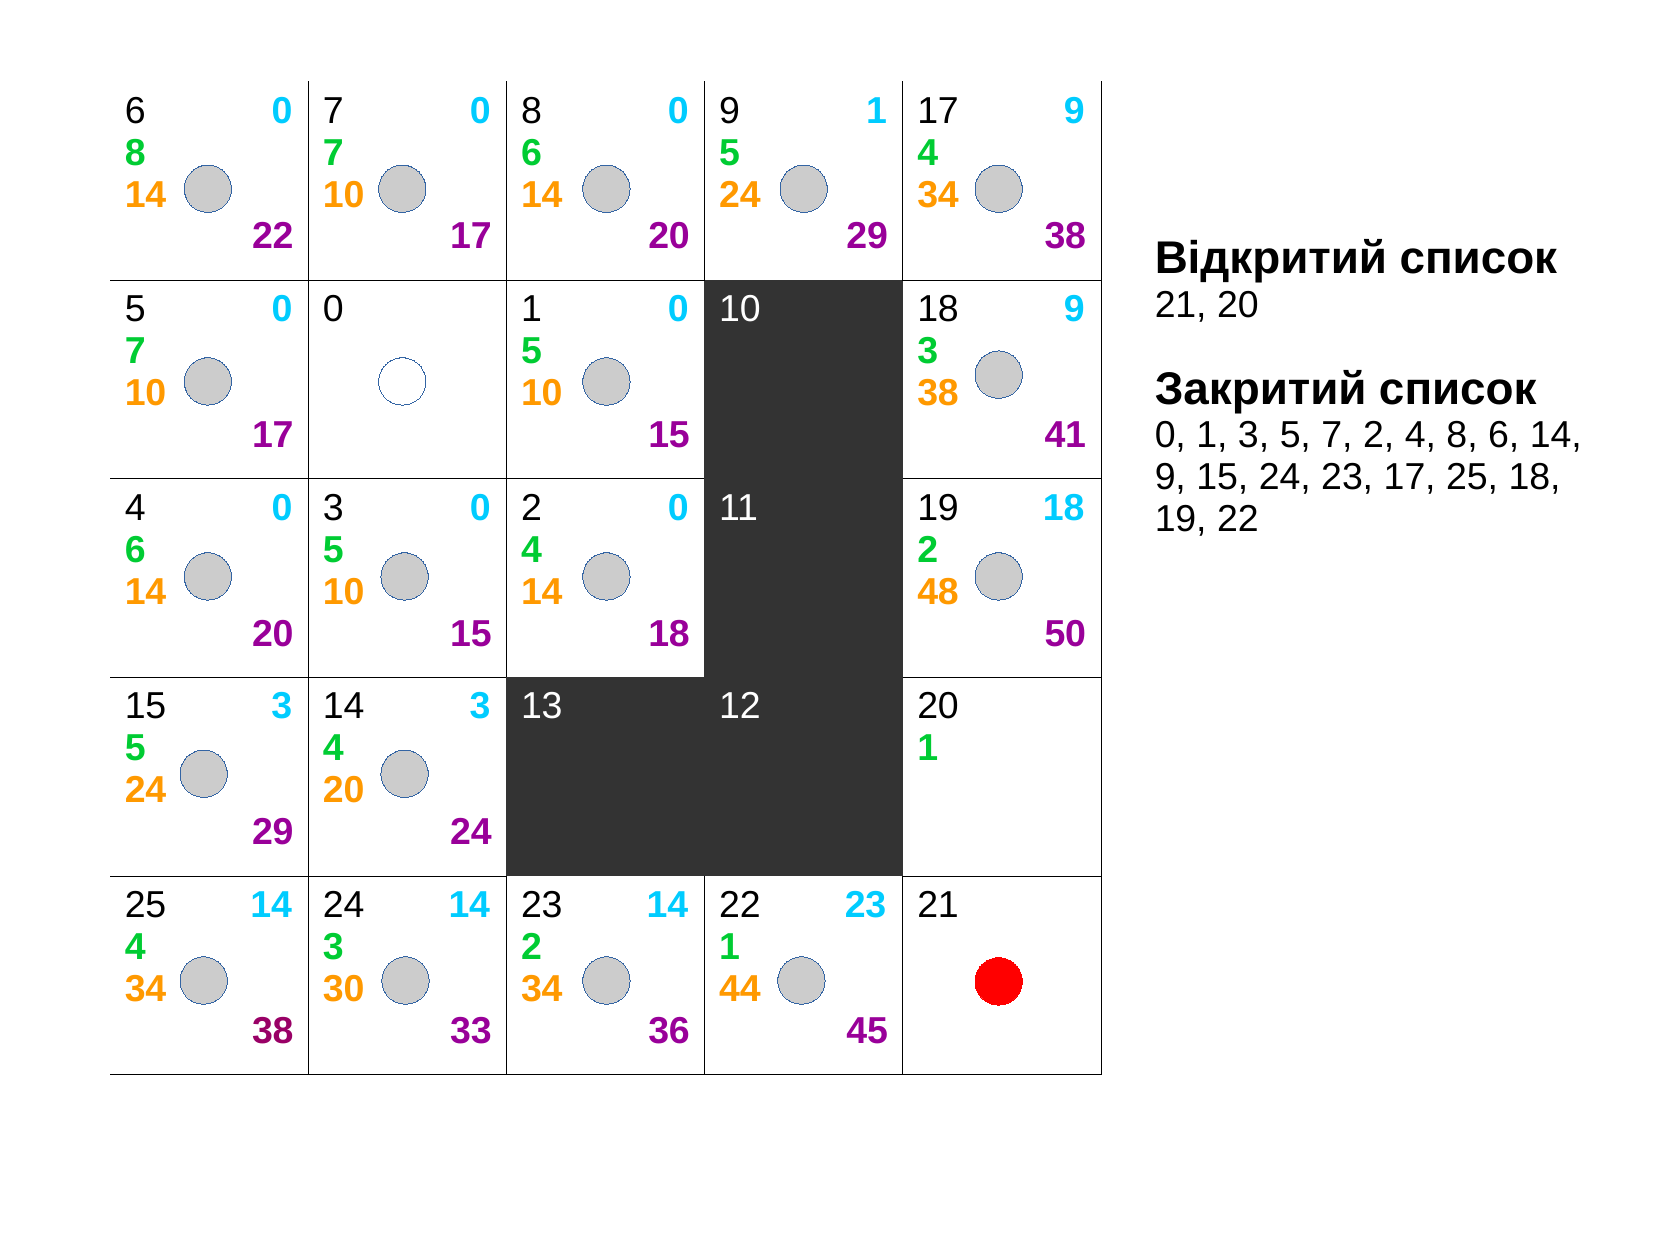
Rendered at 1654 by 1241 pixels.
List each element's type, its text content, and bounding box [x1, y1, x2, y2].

table_cell 12 [704, 677, 903, 876]
table_cell 23 14 2 34 36 [507, 876, 704, 1074]
table_cell 21 [903, 877, 1101, 1074]
table_cell 11 [704, 479, 903, 677]
table_cell 24 14 3 30 33 [309, 877, 506, 1074]
text_box [180, 956, 228, 1005]
text_box [780, 165, 828, 213]
table_cell 1 0 5 10 15 [507, 281, 704, 478]
text_box [184, 357, 232, 406]
text_box [180, 750, 228, 798]
text_box [582, 552, 631, 601]
table_cell 10 [704, 280, 903, 479]
table_cell 3 0 5 10 15 [309, 479, 506, 677]
table_cell 0 [309, 281, 506, 478]
text_box [378, 357, 426, 406]
text_box [582, 956, 631, 1005]
table_header 17 9 4 34 38 [903, 81, 1101, 280]
text_box [378, 165, 426, 213]
text_box [380, 552, 429, 601]
text_box [582, 165, 631, 213]
text_box [582, 357, 631, 406]
text_box [380, 750, 429, 798]
text_box [975, 957, 1023, 1006]
text_box [184, 165, 232, 213]
table_header 9 1 5 24 29 [705, 81, 902, 280]
table_cell 15 3 5 24 29 [110, 678, 308, 876]
table_cell 13 [506, 677, 704, 876]
table_cell 22 23 1 44 45 [705, 876, 902, 1074]
table_cell 14 3 4 20 24 [309, 678, 506, 876]
text_box [975, 552, 1023, 601]
table_cell 4 0 6 14 20 [110, 479, 308, 677]
table_header 6 0 8 14 22 [110, 81, 308, 280]
table_cell 2 0 4 14 18 [507, 479, 704, 677]
text_box [777, 956, 826, 1005]
text_box [184, 552, 232, 601]
table_cell 5 0 7 10 17 [110, 281, 308, 478]
table_header 7 0 7 10 17 [309, 81, 506, 280]
text_box [975, 350, 1023, 399]
text_box [975, 165, 1023, 213]
text_box Відкритий список 21, 20 Закритий список 0, 1, 3, 5, 7, 2, 4, 8, 6, 14, 9, 15, 24, 23, 17, 25, 18, 19, 22 [1140, 225, 1606, 548]
table_header 8 0 6 14 20 [507, 81, 704, 280]
table_cell 19 18 2 48 50 [903, 479, 1101, 677]
text_box [381, 956, 430, 1005]
table_cell 25 14 4 34 38 [110, 877, 308, 1074]
table_cell 20 1 [903, 678, 1101, 876]
table_cell 18 9 3 38 41 [903, 281, 1101, 478]
